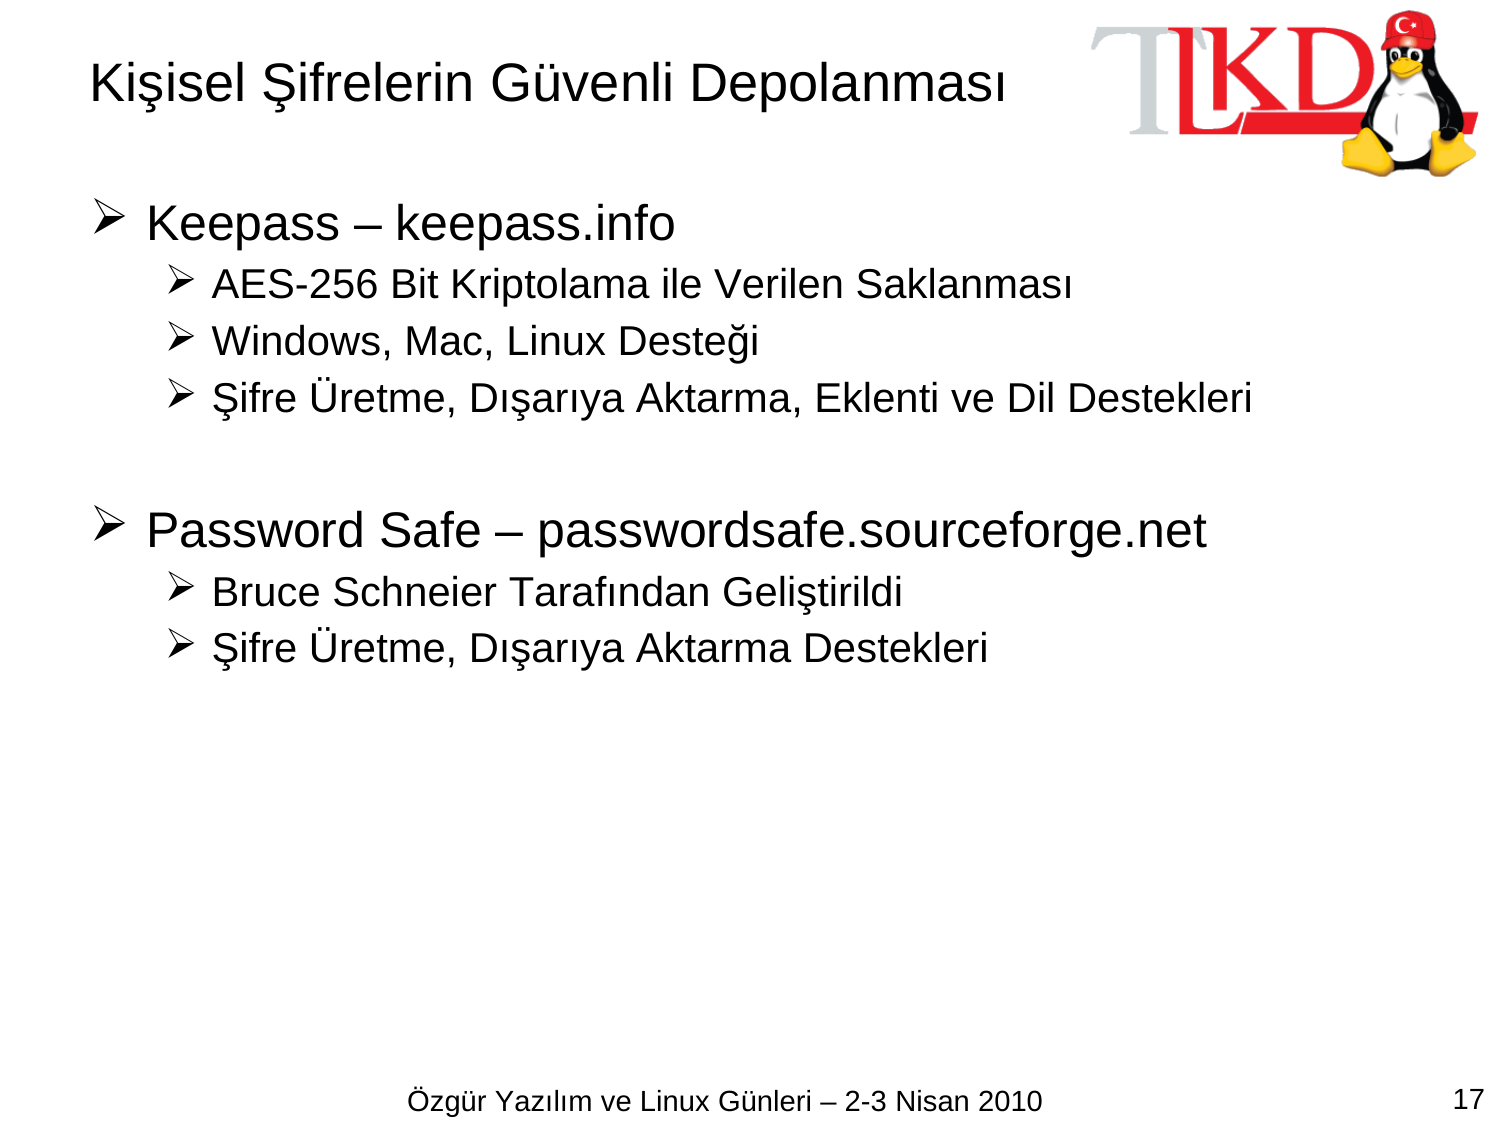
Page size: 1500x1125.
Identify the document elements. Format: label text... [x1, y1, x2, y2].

list Keepass – keepass.info AES-256 Bit Kriptolama ile Verilen Saklanması Windows, Mac, Linux Desteği Şifre Üretme, Dışarıya Aktarma, Eklenti ve Dil Destekleri Password Safe – passwordsafe.sourceforge.net Bruce Schneier Tarafından Geliştirildi Şifre Üretme, Dışarıya Aktarma Destekleri [75, 187, 1426, 931]
picture [1087, 0, 1491, 188]
title Kişisel Şifrelerin Güvenli Depolanması [75, 45, 1070, 151]
